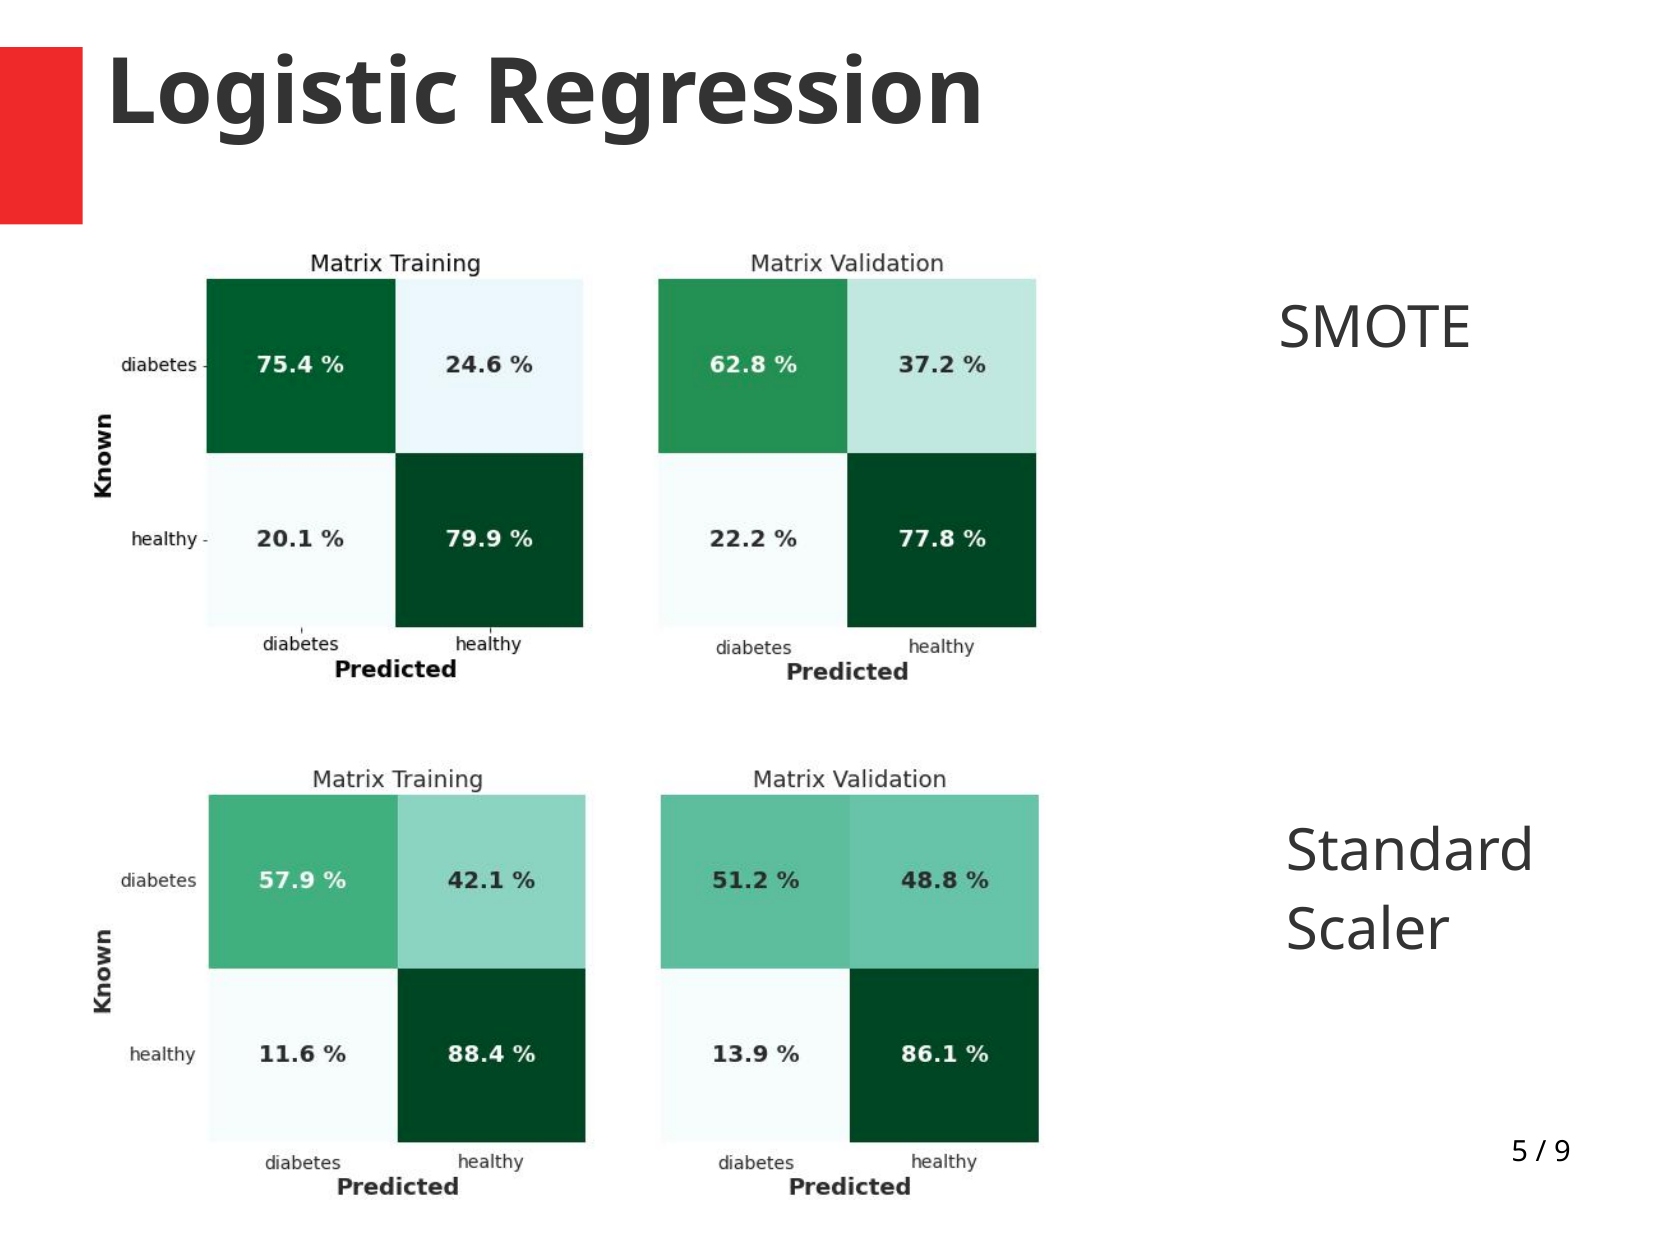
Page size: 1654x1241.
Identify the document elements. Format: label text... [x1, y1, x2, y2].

title Logistic Regression [105, 0, 1558, 193]
picture [0, 240, 1065, 685]
list SMOTE [1207, 285, 1621, 452]
picture [72, 753, 1048, 1201]
list Standard Scaler [1215, 808, 1628, 976]
